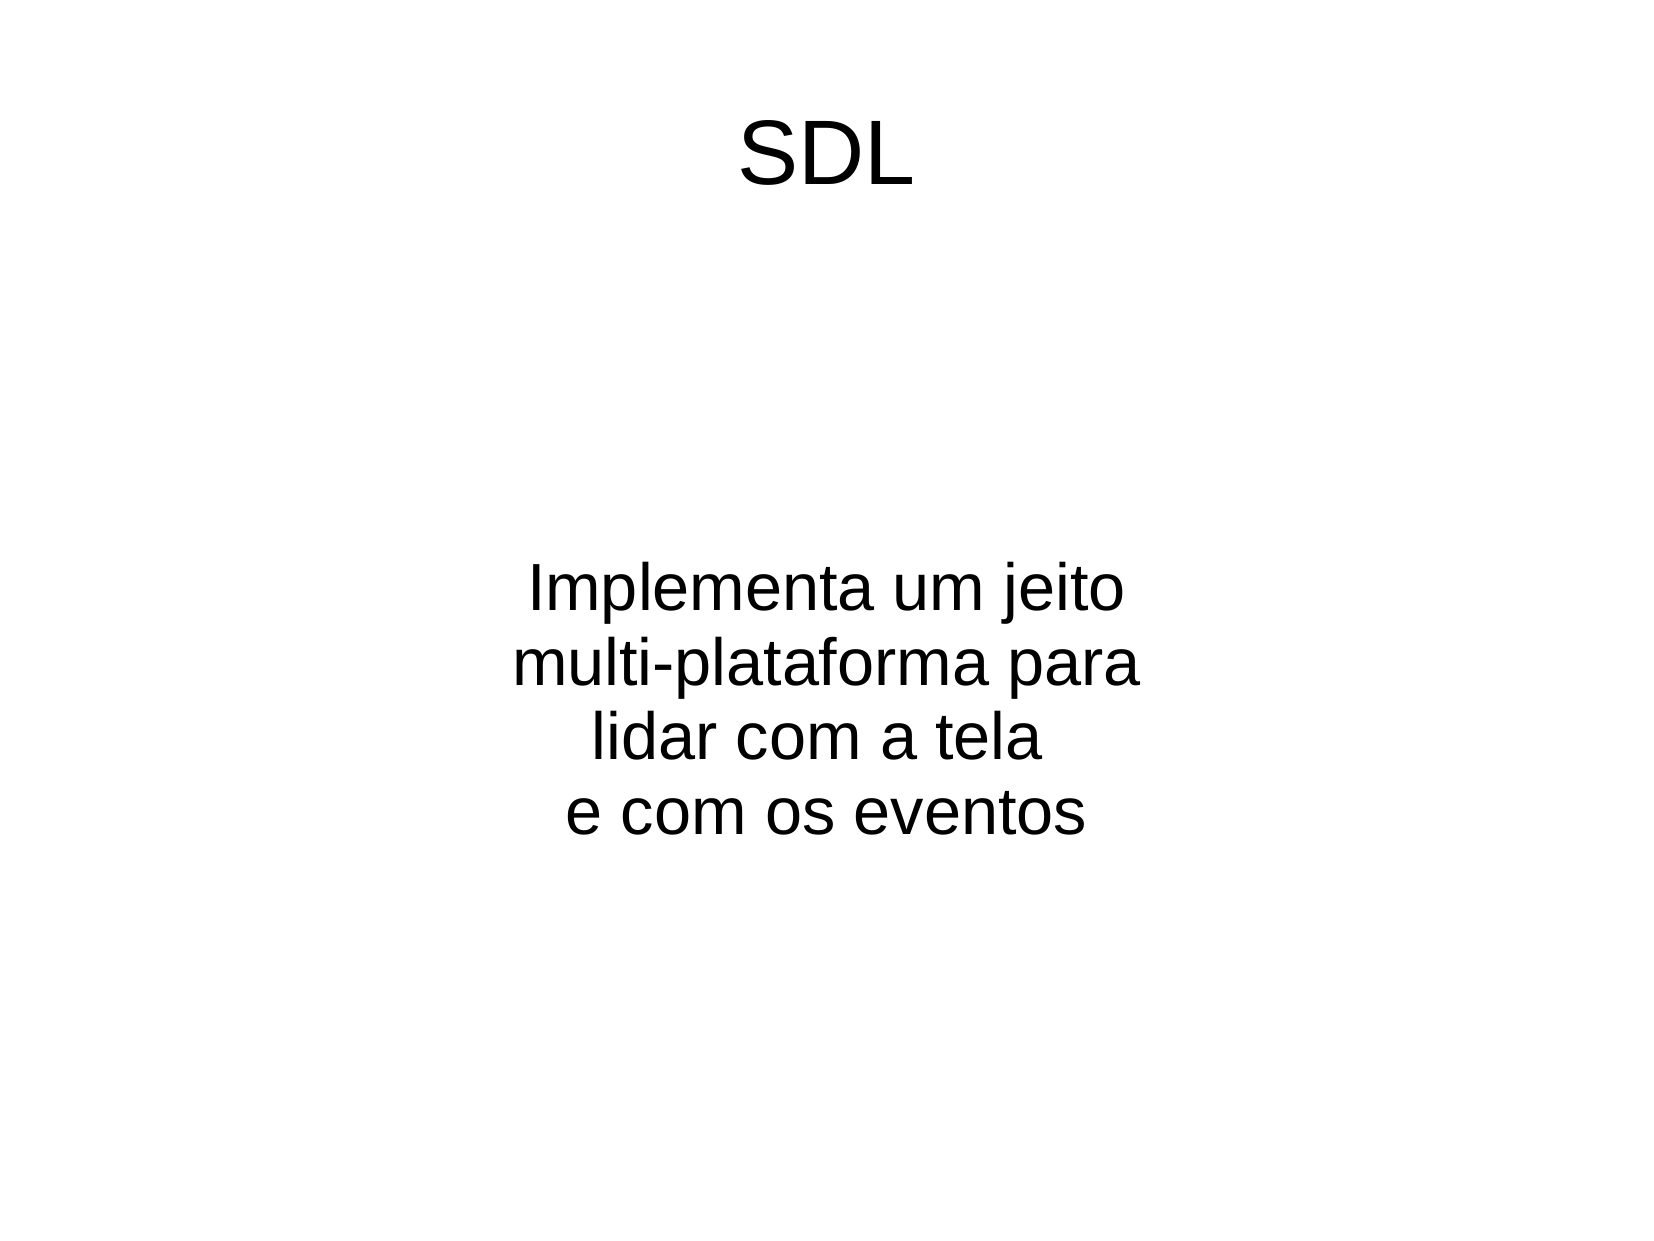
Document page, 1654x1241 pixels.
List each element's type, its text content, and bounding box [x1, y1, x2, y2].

title SDL [82, 56, 1571, 250]
subtitle Implementa um jeito multi-plataforma para lidar com a tela e com os eventos [82, 297, 1571, 1102]
